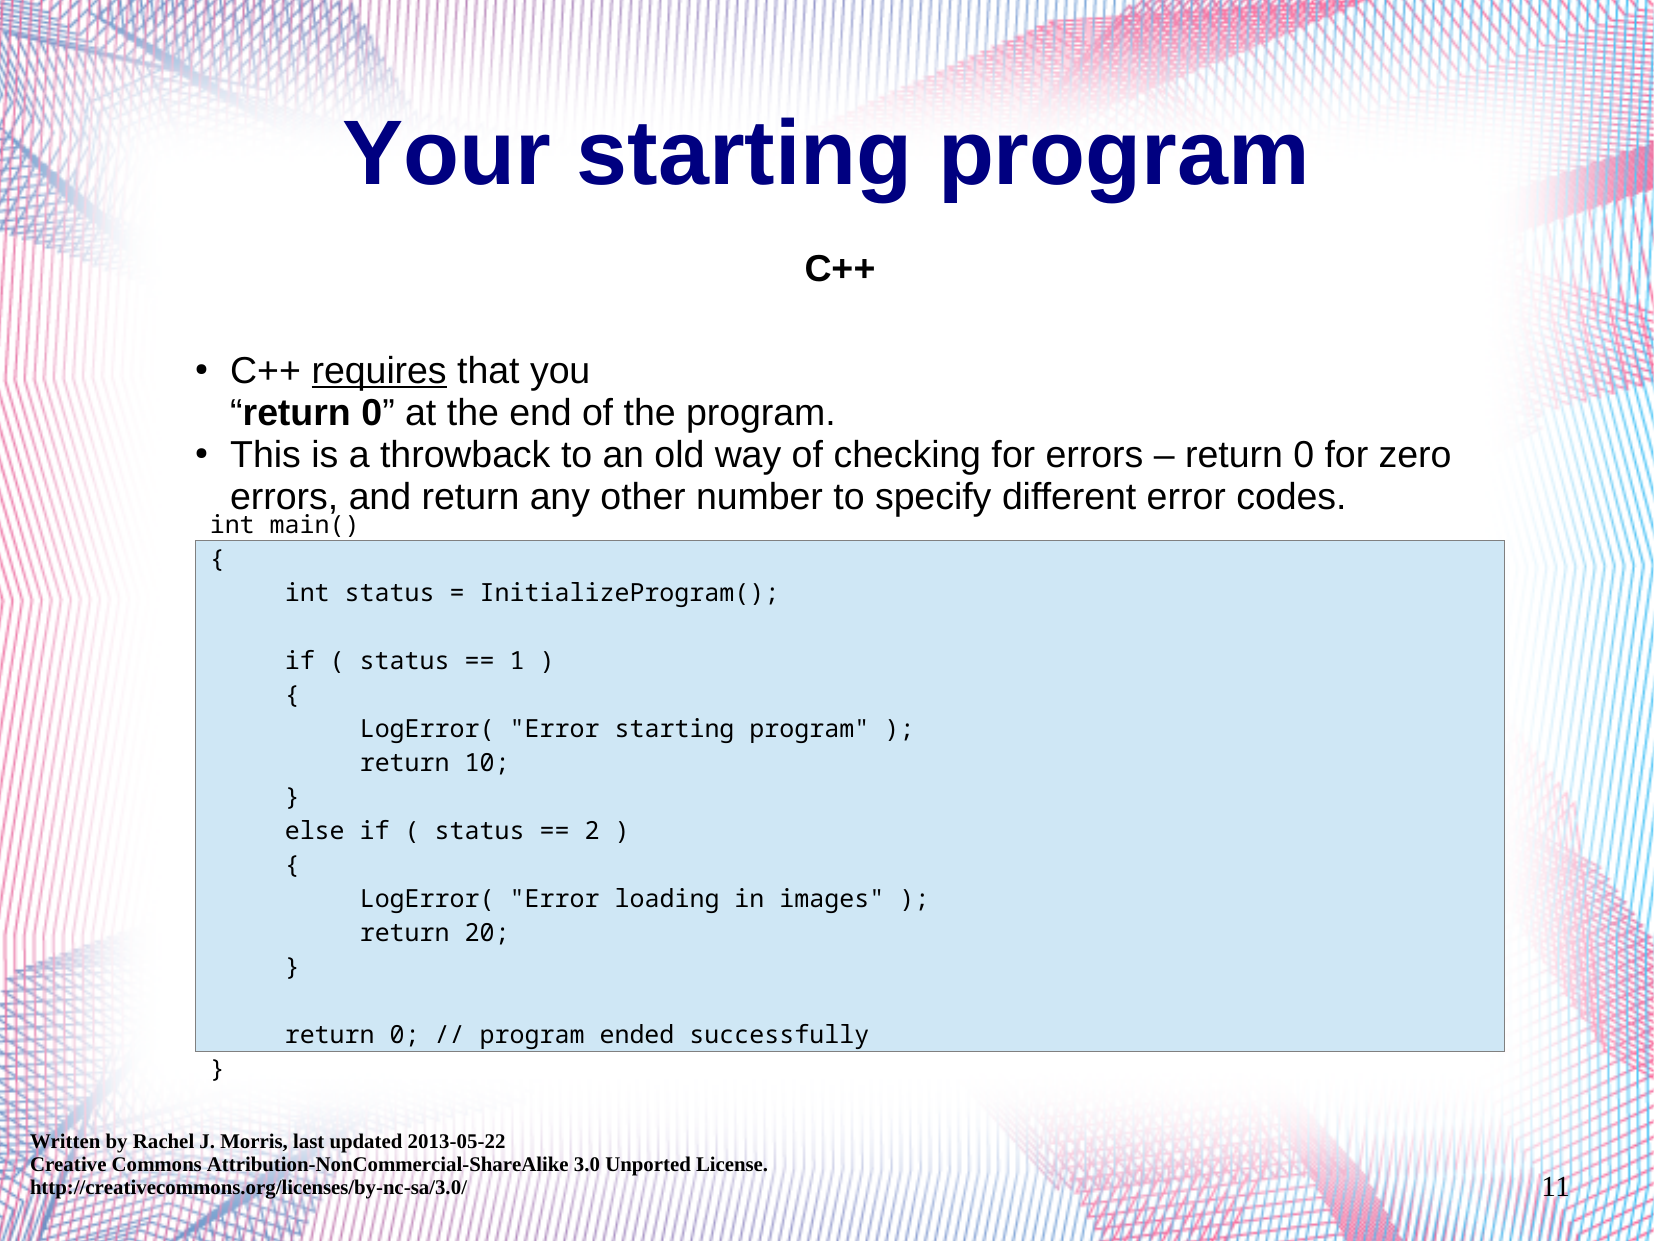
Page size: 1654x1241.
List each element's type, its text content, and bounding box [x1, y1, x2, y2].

picture [0, 0, 1654, 1241]
title Your starting program [82, 49, 1571, 257]
text_box C++ requires that you “return 0” at the end of the program. This is a throwback to an old way of checking for errors – return 0 for zero errors, and return any other number to specify different error codes. [180, 342, 1516, 526]
text_box int main() { int status = InitializeProgram(); if ( status == 1 ) { LogError( "Error starting program" ); return 10; } else if ( status == 2 ) { LogError( "Error loading in images" ); return 20; } return 0; // program ended successfully } [195, 540, 1505, 1052]
text_box C++ [180, 240, 1501, 297]
